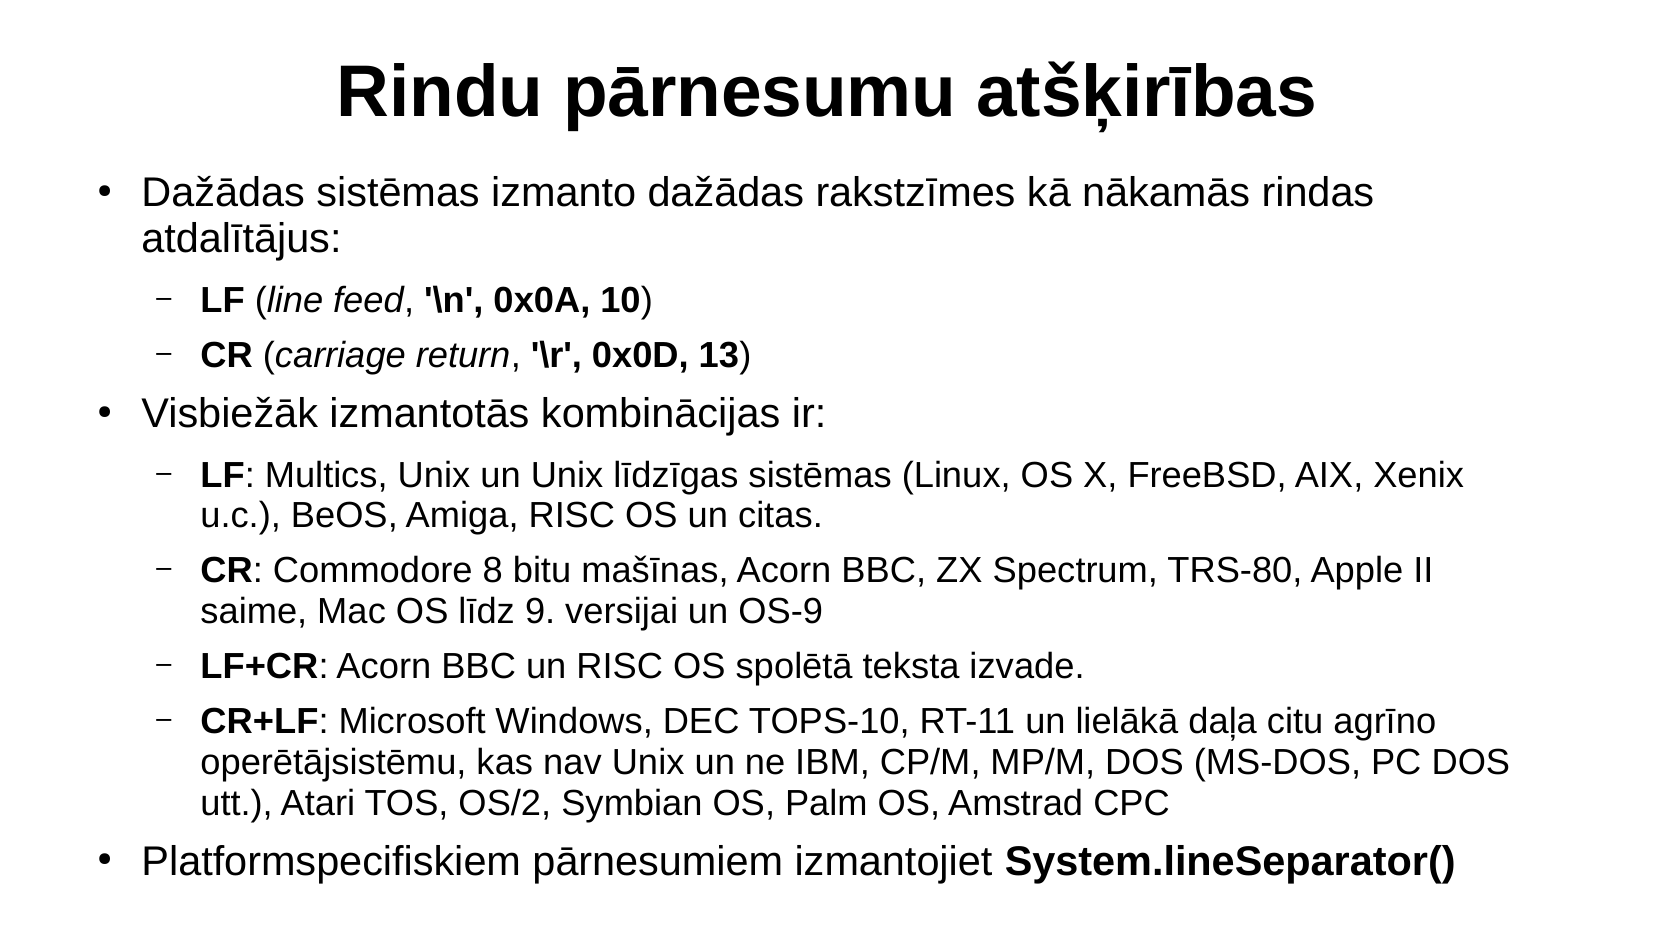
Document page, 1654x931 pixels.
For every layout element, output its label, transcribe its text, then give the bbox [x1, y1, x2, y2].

title Rindu pārnesumu atšķirības [82, 37, 1571, 147]
list Dažādas sistēmas izmanto dažādas rakstzīmes kā nākamās rindas atdalītājus: LF (line feed, '\n', 0x0A, 10) CR (carriage return, '\r', 0x0D, 13) Visbiežāk izmantotās kombinācijas ir: LF: Multics, Unix un Unix līdzīgas sistēmas (Linux, OS X, FreeBSD, AIX, Xenix u.c.), BeOS, Amiga, RISC OS un citas. CR: Commodore 8 bitu mašīnas, Acorn BBC, ZX Spectrum, TRS-80, Apple II saime, Mac OS līdz 9. versijai un OS-9 LF+CR: Acorn BBC un RISC OS spolētā teksta izvade. CR+LF: Microsoft Windows, DEC TOPS-10, RT-11 un lielākā daļa citu agrīno operētājsistēmu, kas nav Unix un ne IBM, CP/M, MP/M, DOS (MS-DOS, PC DOS utt.), Atari TOS, OS/2, Symbian OS, Palm OS, Amstrad CPC Platformspecifiskiem pārnesumiem izmantojiet System.lineSeparator() [82, 168, 1538, 889]
